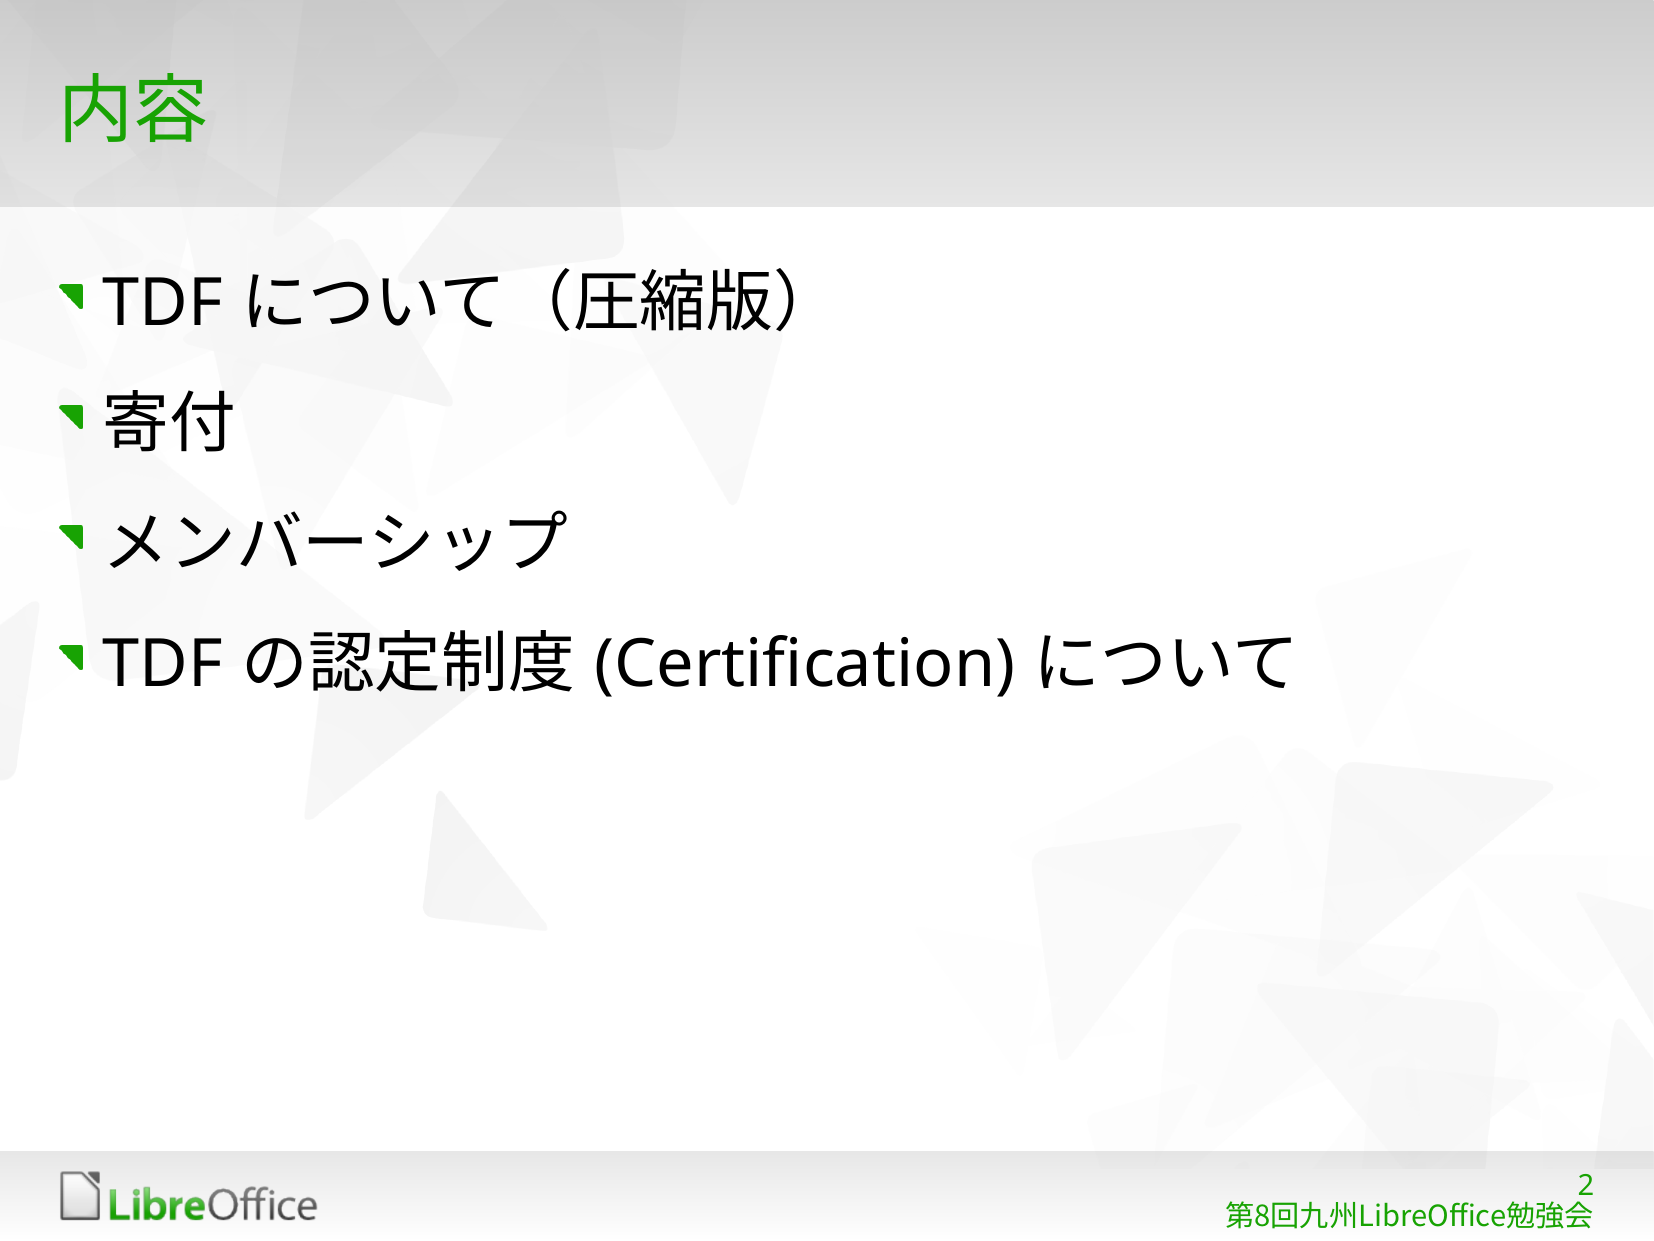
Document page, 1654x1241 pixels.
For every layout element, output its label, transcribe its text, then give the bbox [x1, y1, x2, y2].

picture [915, 548, 1654, 1169]
title 内容 [59, 29, 1595, 178]
picture [0, 0, 783, 931]
picture [41, 1152, 337, 1240]
list TDFについて（圧縮版） 寄付 メンバーシップ TDFの認定制度(Certification)について [59, 248, 1595, 968]
